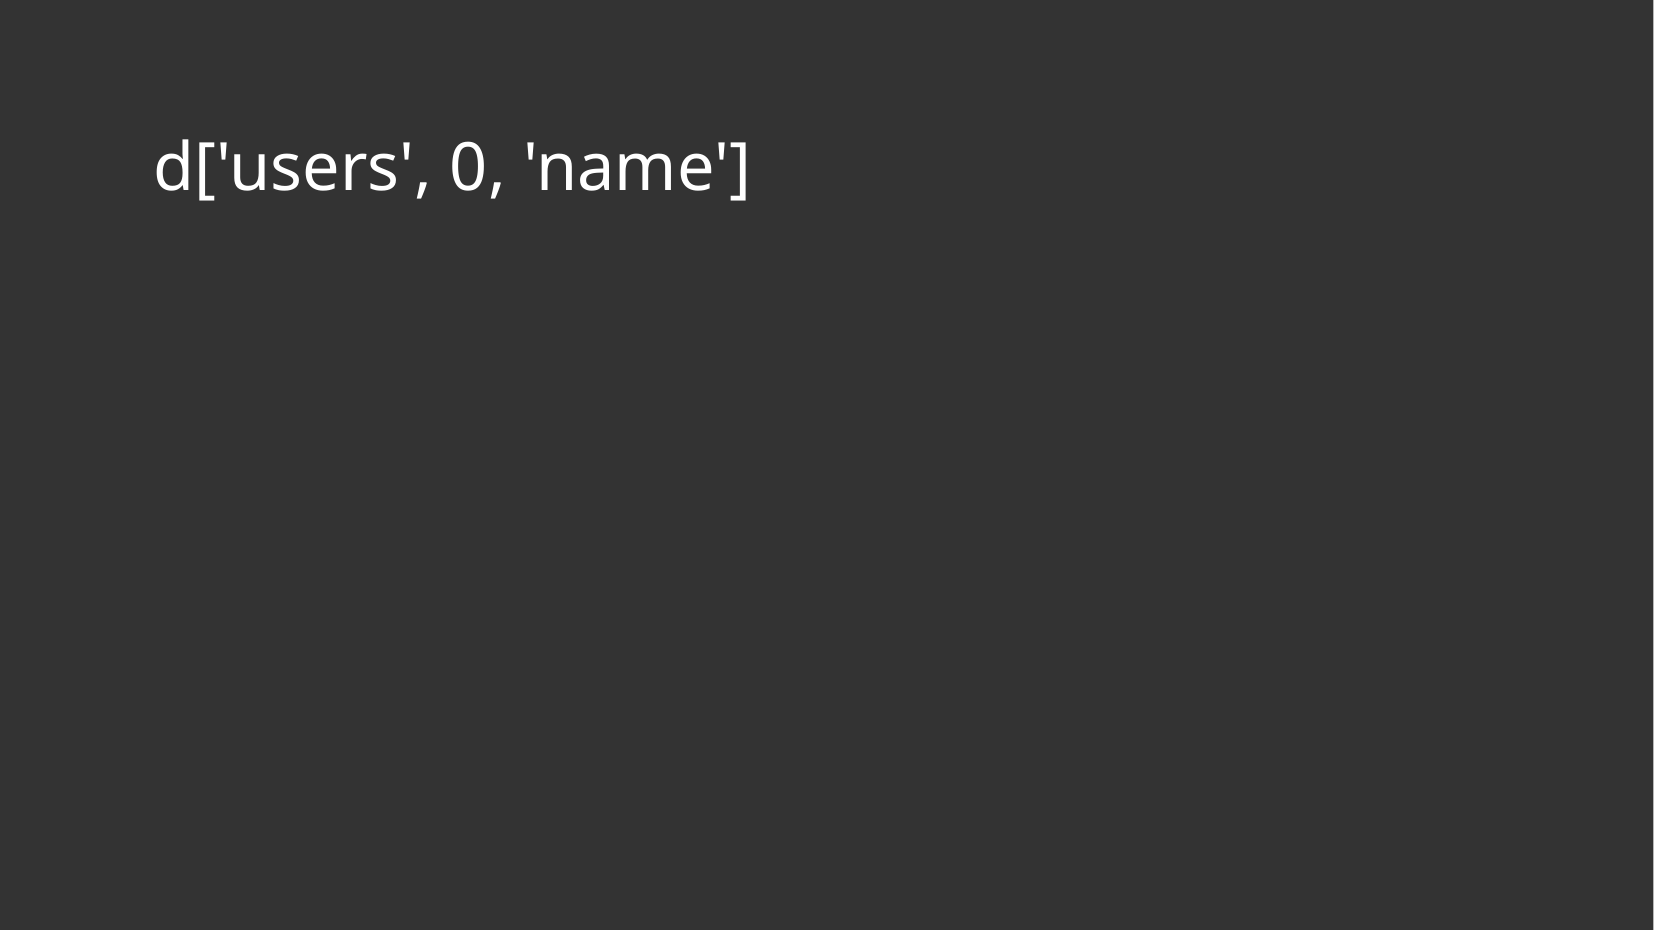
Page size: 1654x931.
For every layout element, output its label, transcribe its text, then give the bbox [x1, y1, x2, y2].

list d['users', 0, 'name'] [82, 119, 1571, 839]
